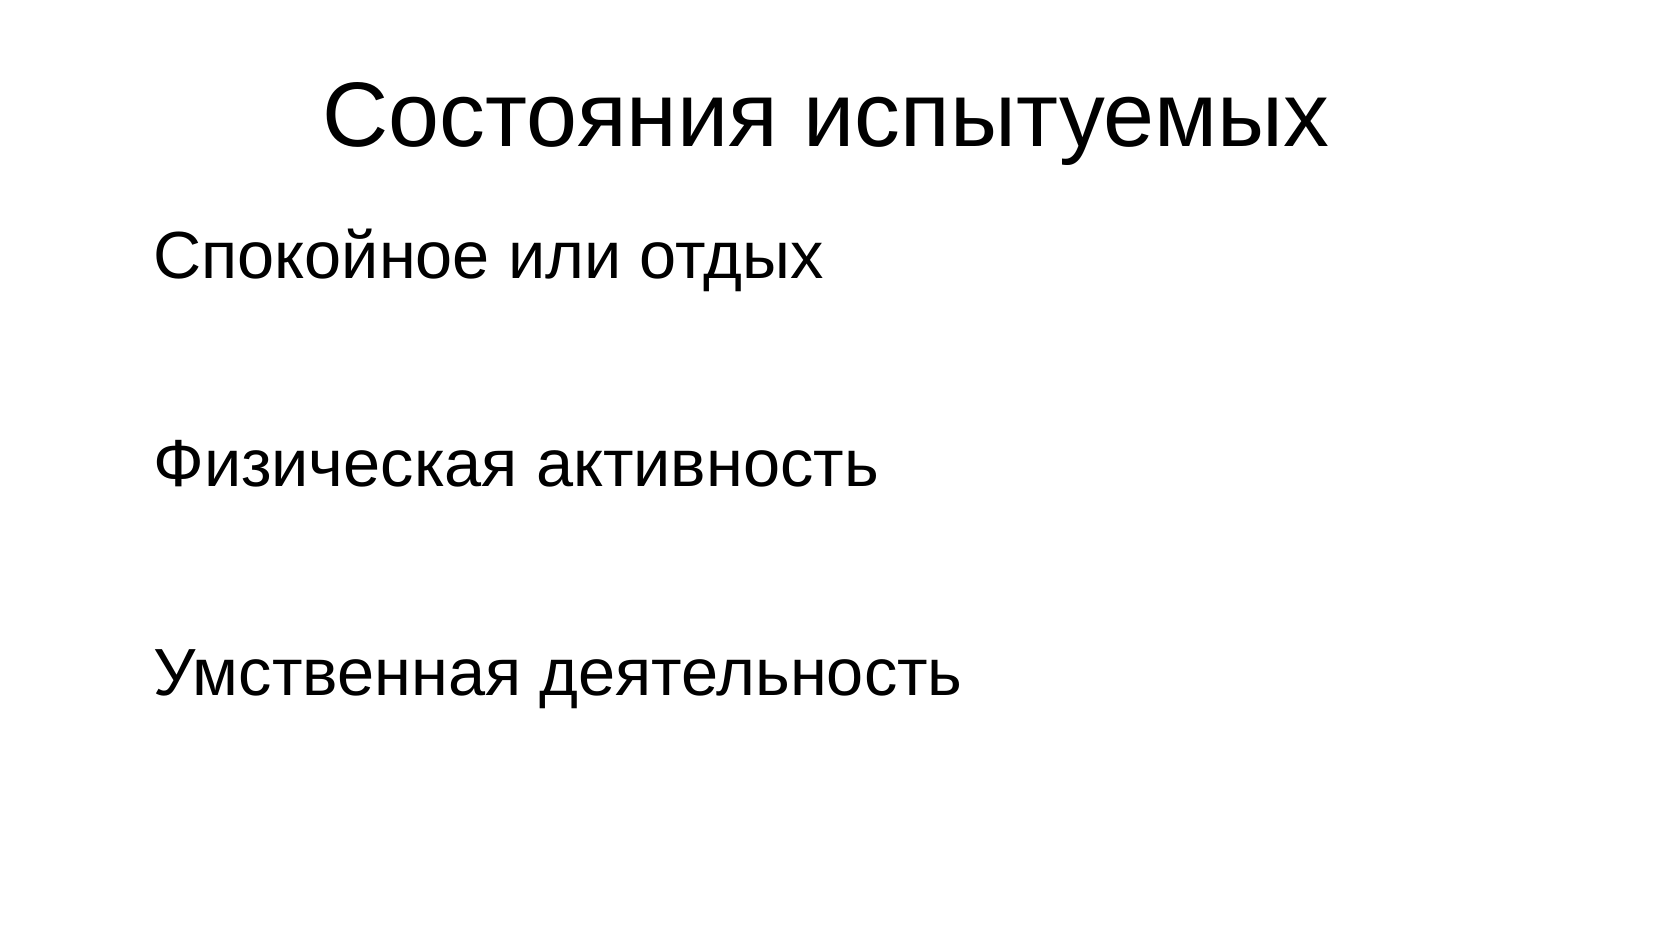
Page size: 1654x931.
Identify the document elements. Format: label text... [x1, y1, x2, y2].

list Спокойное или отдых Физическая активность Умственная деятельность [82, 217, 1571, 758]
title Состояния испытуемых [82, 37, 1571, 193]
